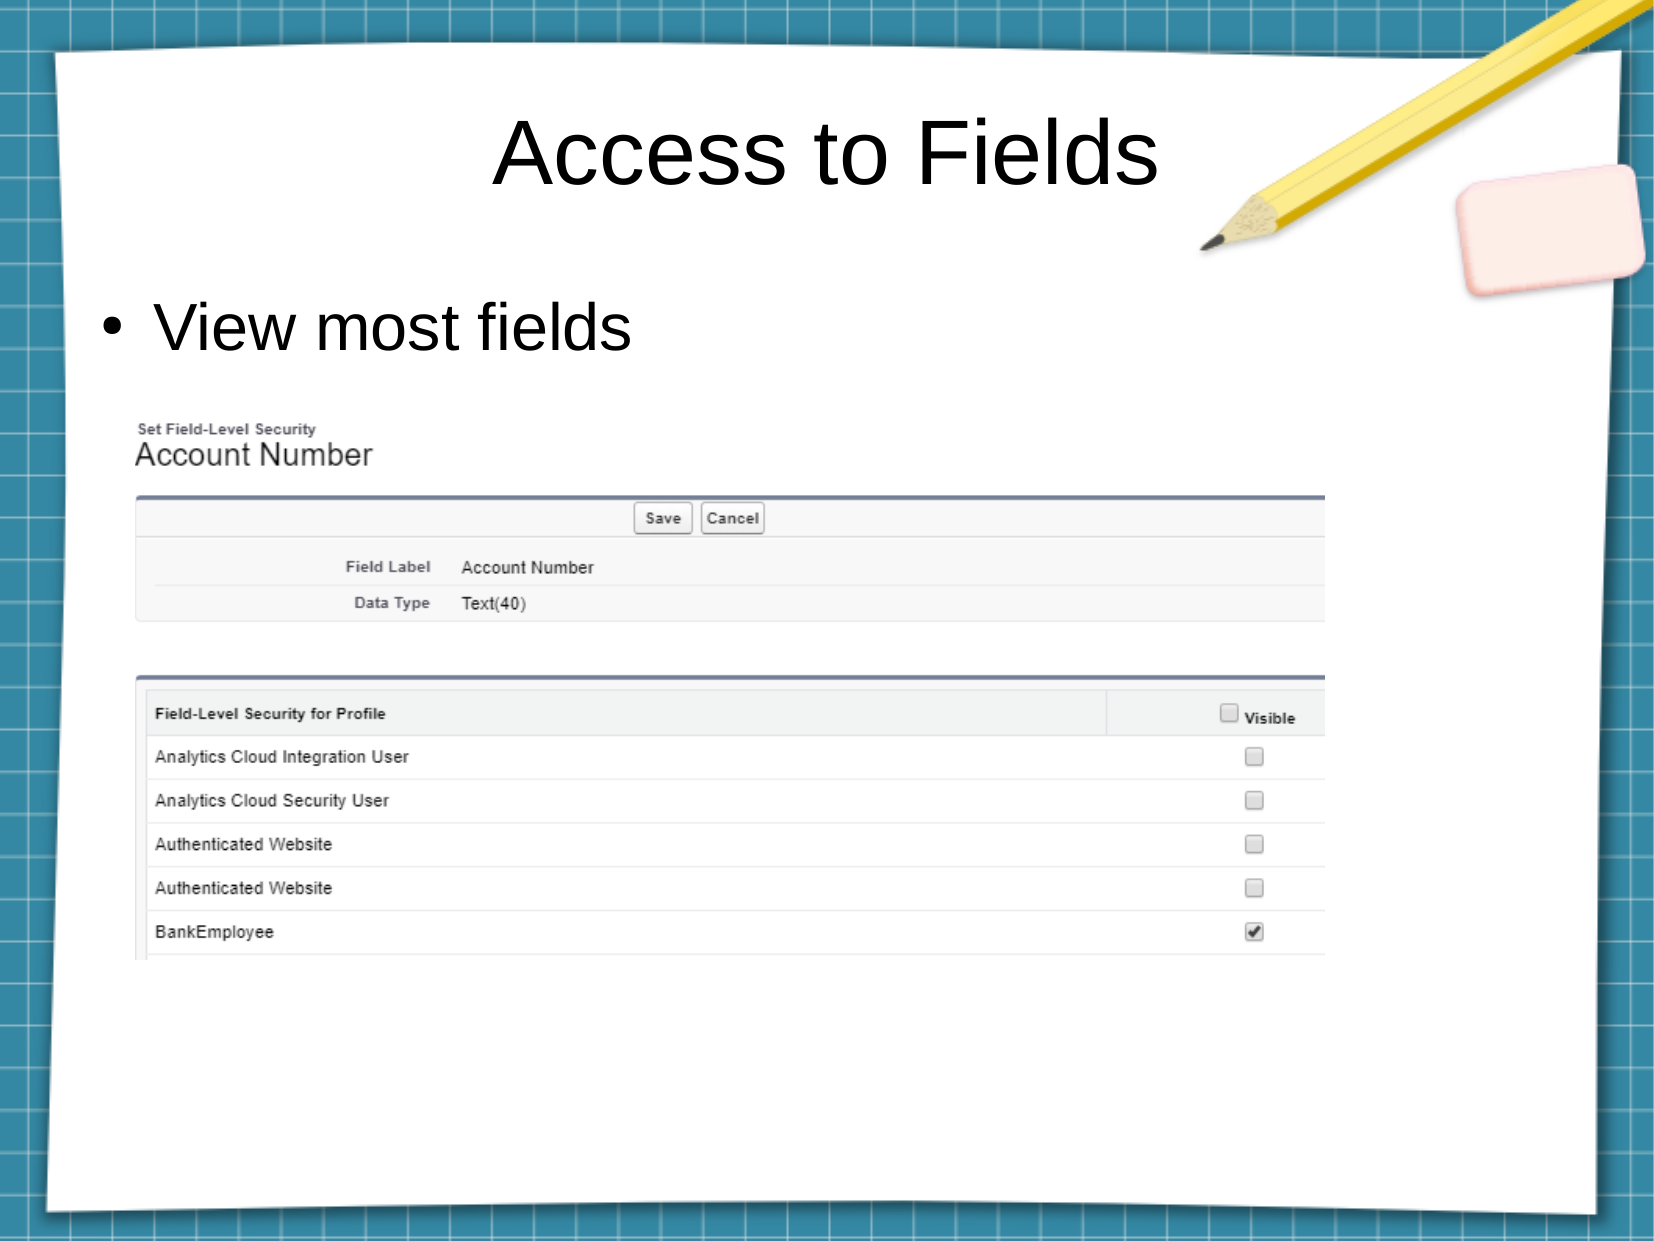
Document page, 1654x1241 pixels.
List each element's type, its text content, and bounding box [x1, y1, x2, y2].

picture [0, 0, 1654, 1241]
title Access to Fields [82, 49, 1571, 257]
list View most fields [82, 290, 1571, 1010]
